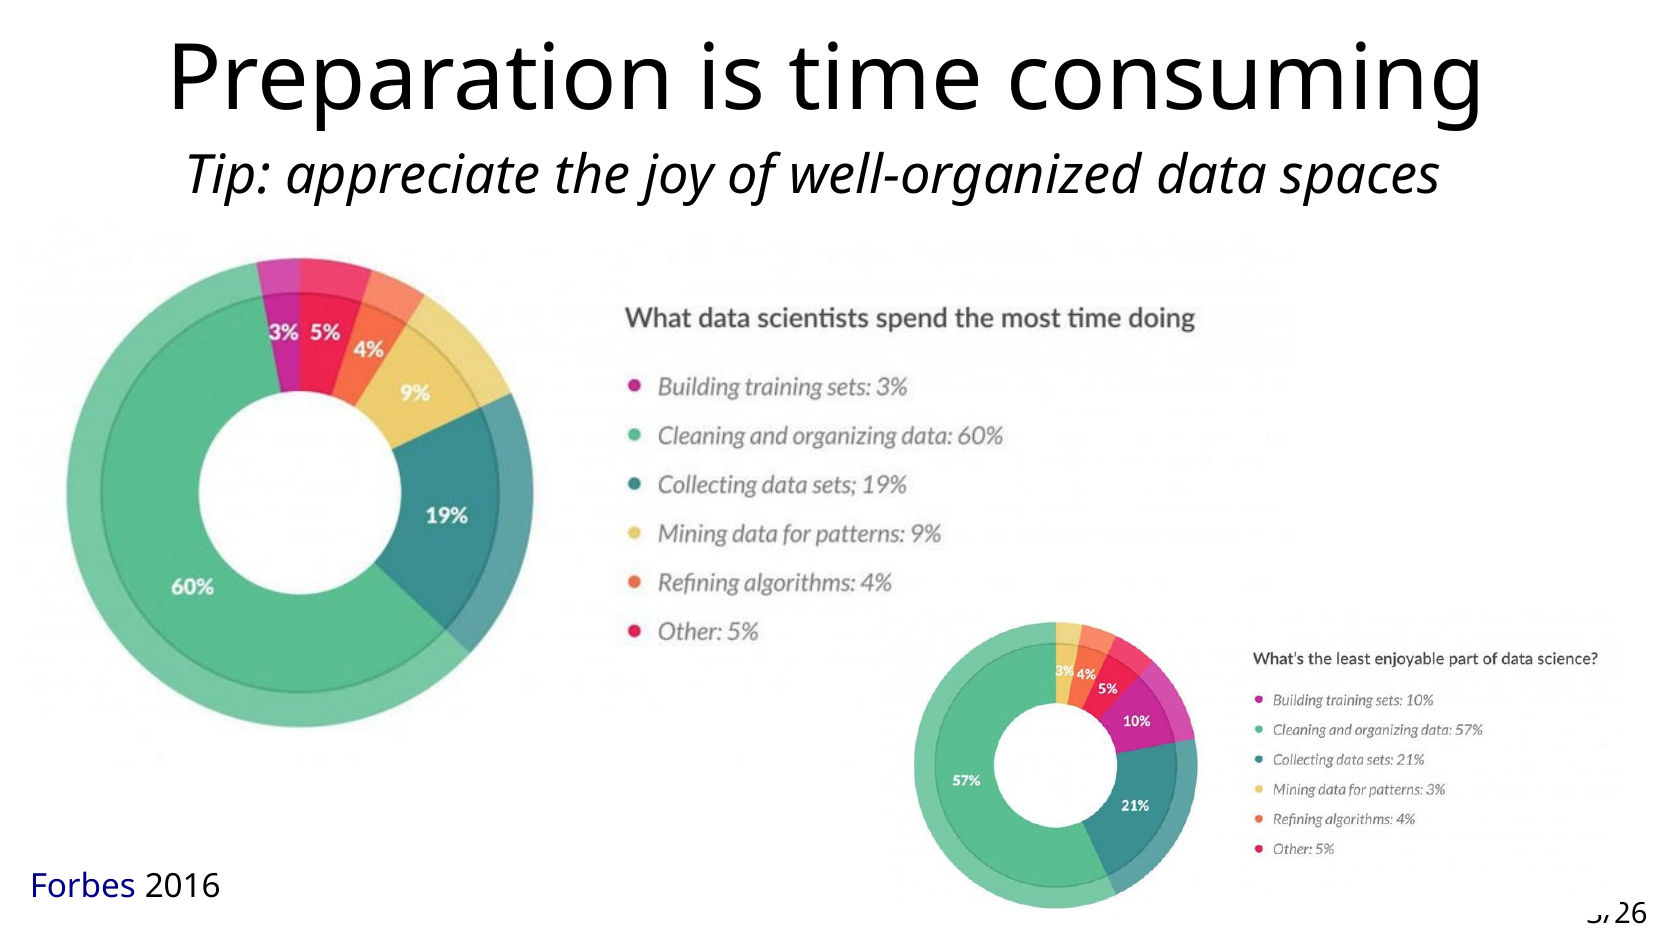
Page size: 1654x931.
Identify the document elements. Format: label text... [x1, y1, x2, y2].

text_box Forbes 2016 [15, 855, 556, 919]
title Preparation is time consuming [0, 9, 1654, 139]
picture [20, 221, 1620, 915]
text_box Tip: appreciate the joy of well-organized data spaces [165, 128, 1463, 220]
